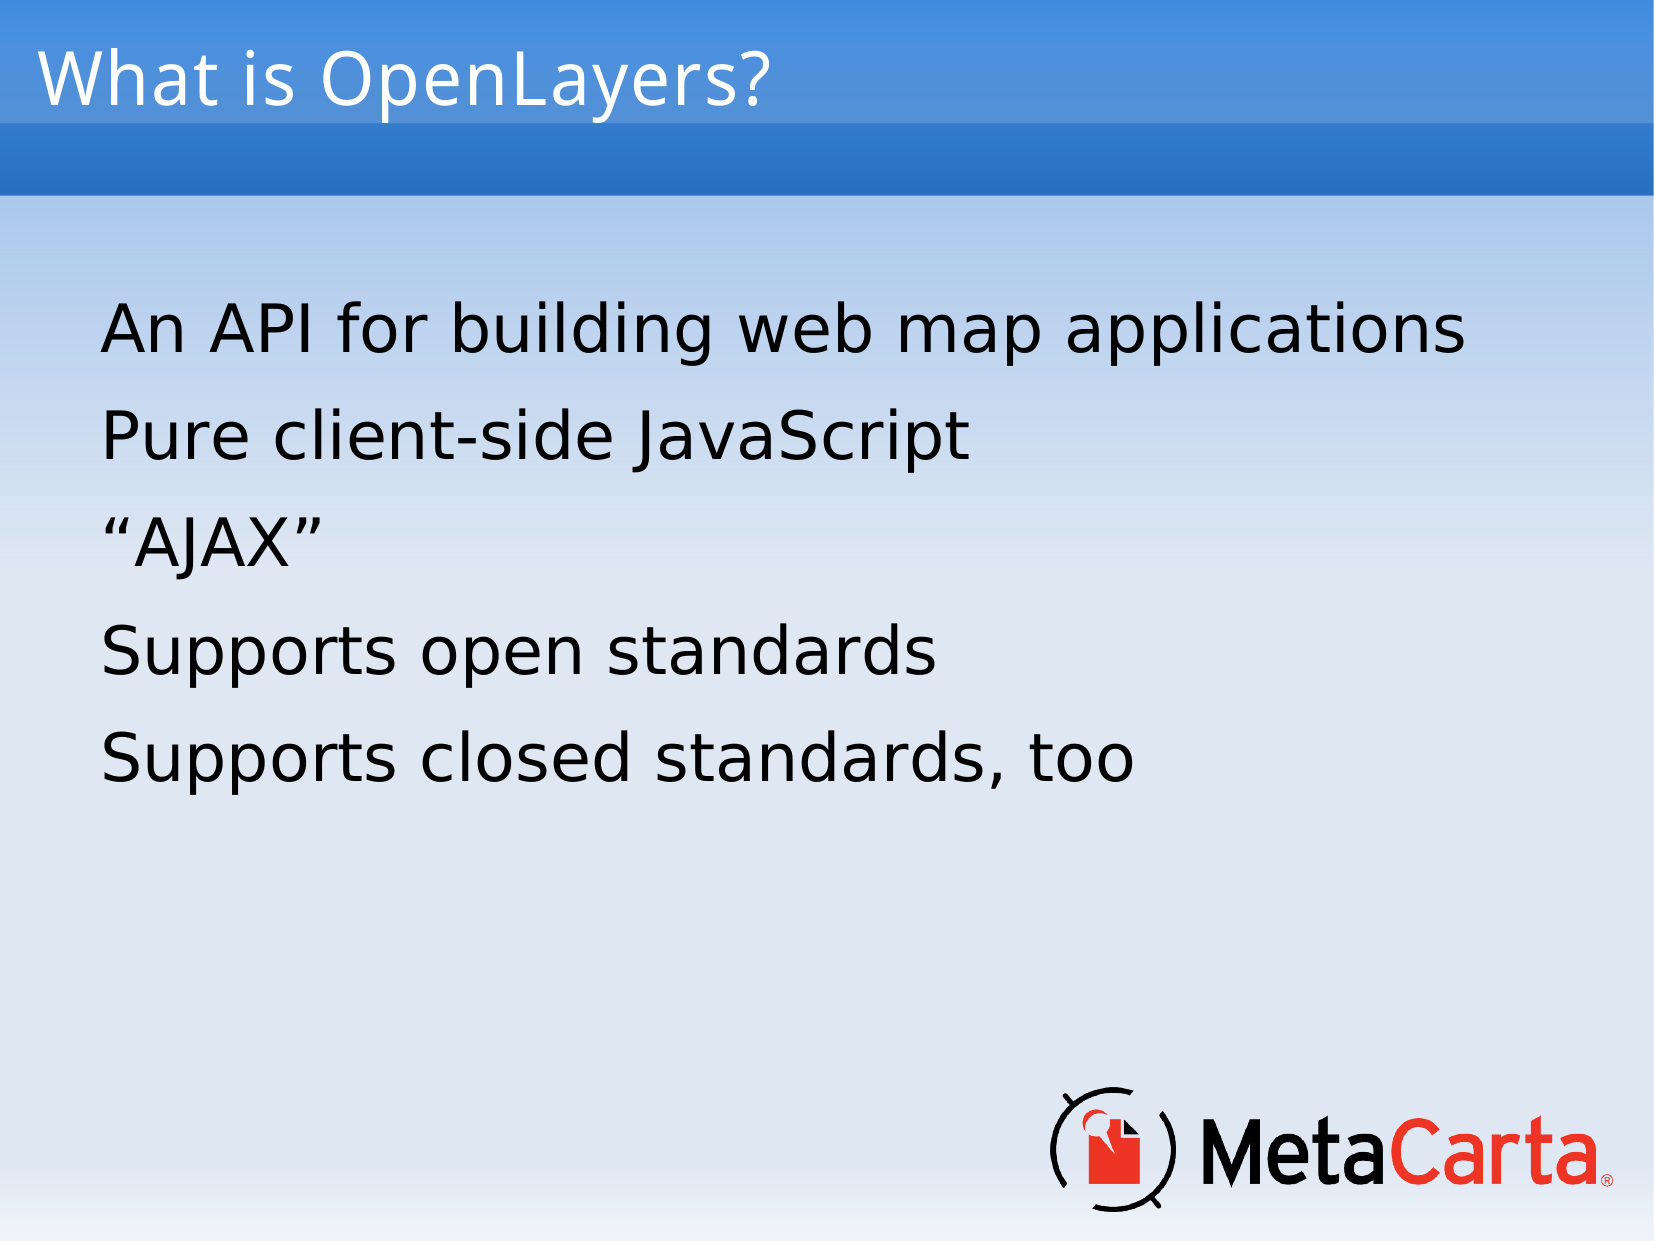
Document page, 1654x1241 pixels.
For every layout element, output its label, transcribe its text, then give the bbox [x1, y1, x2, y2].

list An API for building web map applications Pure client-side JavaScript “AJAX” Supports open standards Supports closed standards, too [82, 290, 1571, 1109]
picture [0, 0, 1654, 1241]
title What is OpenLayers? [37, 2, 1463, 151]
